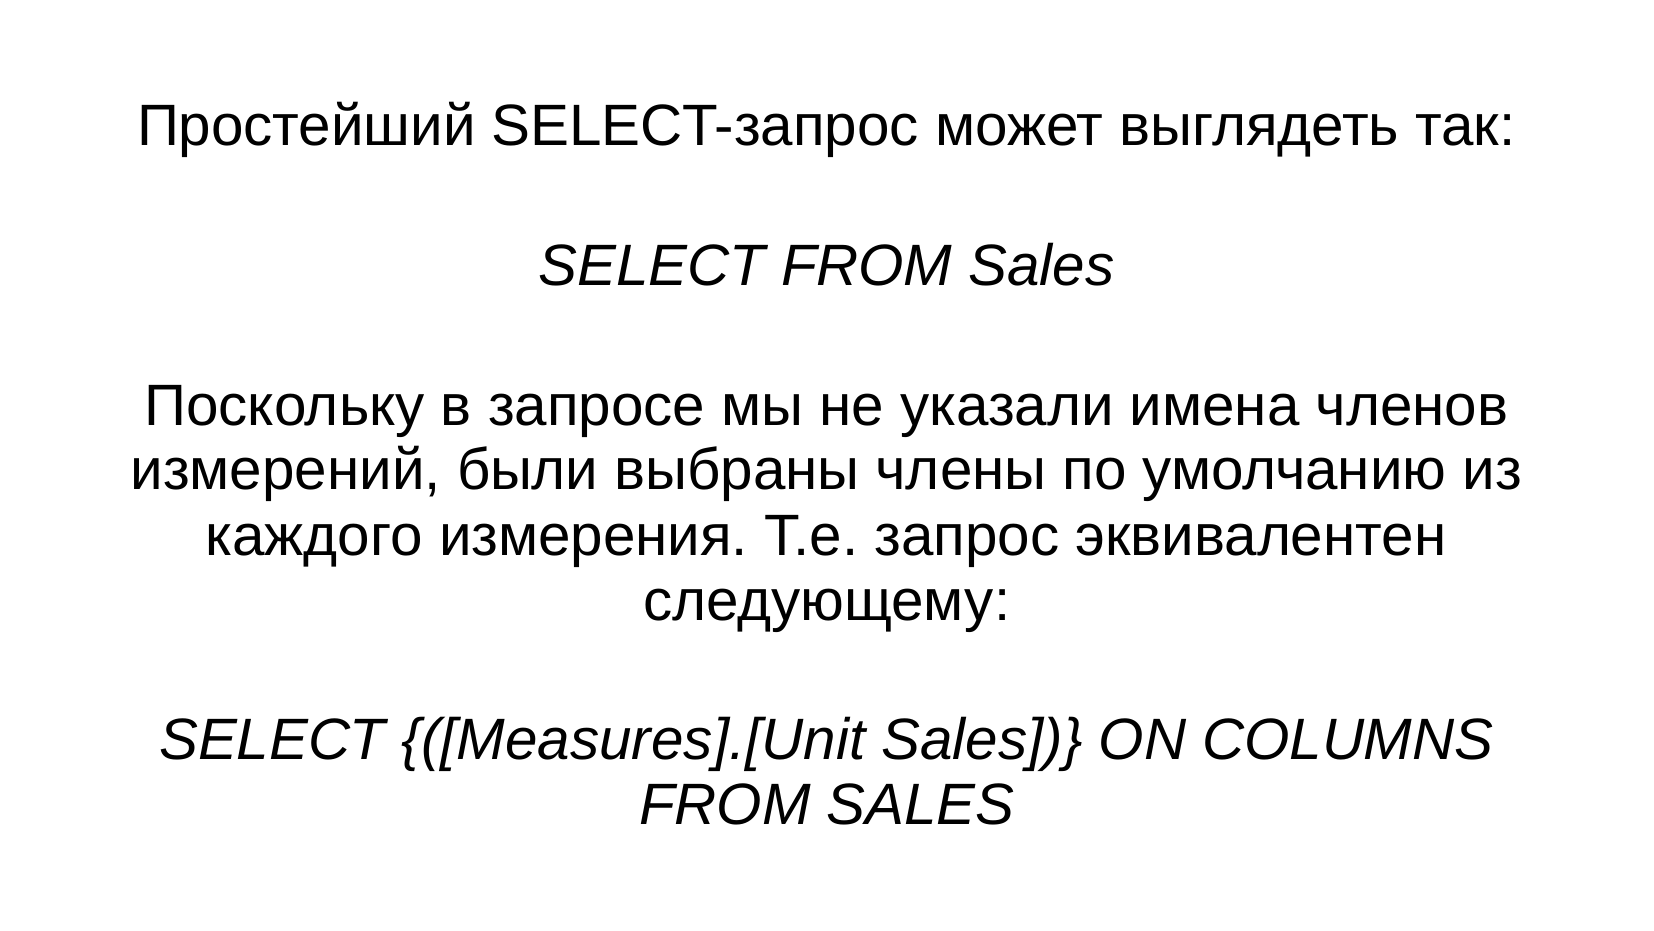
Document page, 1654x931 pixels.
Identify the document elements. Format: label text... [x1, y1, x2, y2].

subtitle Простейший SELECT-запрос может выглядеть так: SELECT FROM Sales Поскольку в запросе мы не указали имена членов измерений, были выбраны члены по умолчанию из каждого измерения. Т.е. запрос эквивалентен следующему: SELECT {([Measures].[Unit Sales])} ON COLUMNS FROM SALES [82, 59, 1571, 870]
